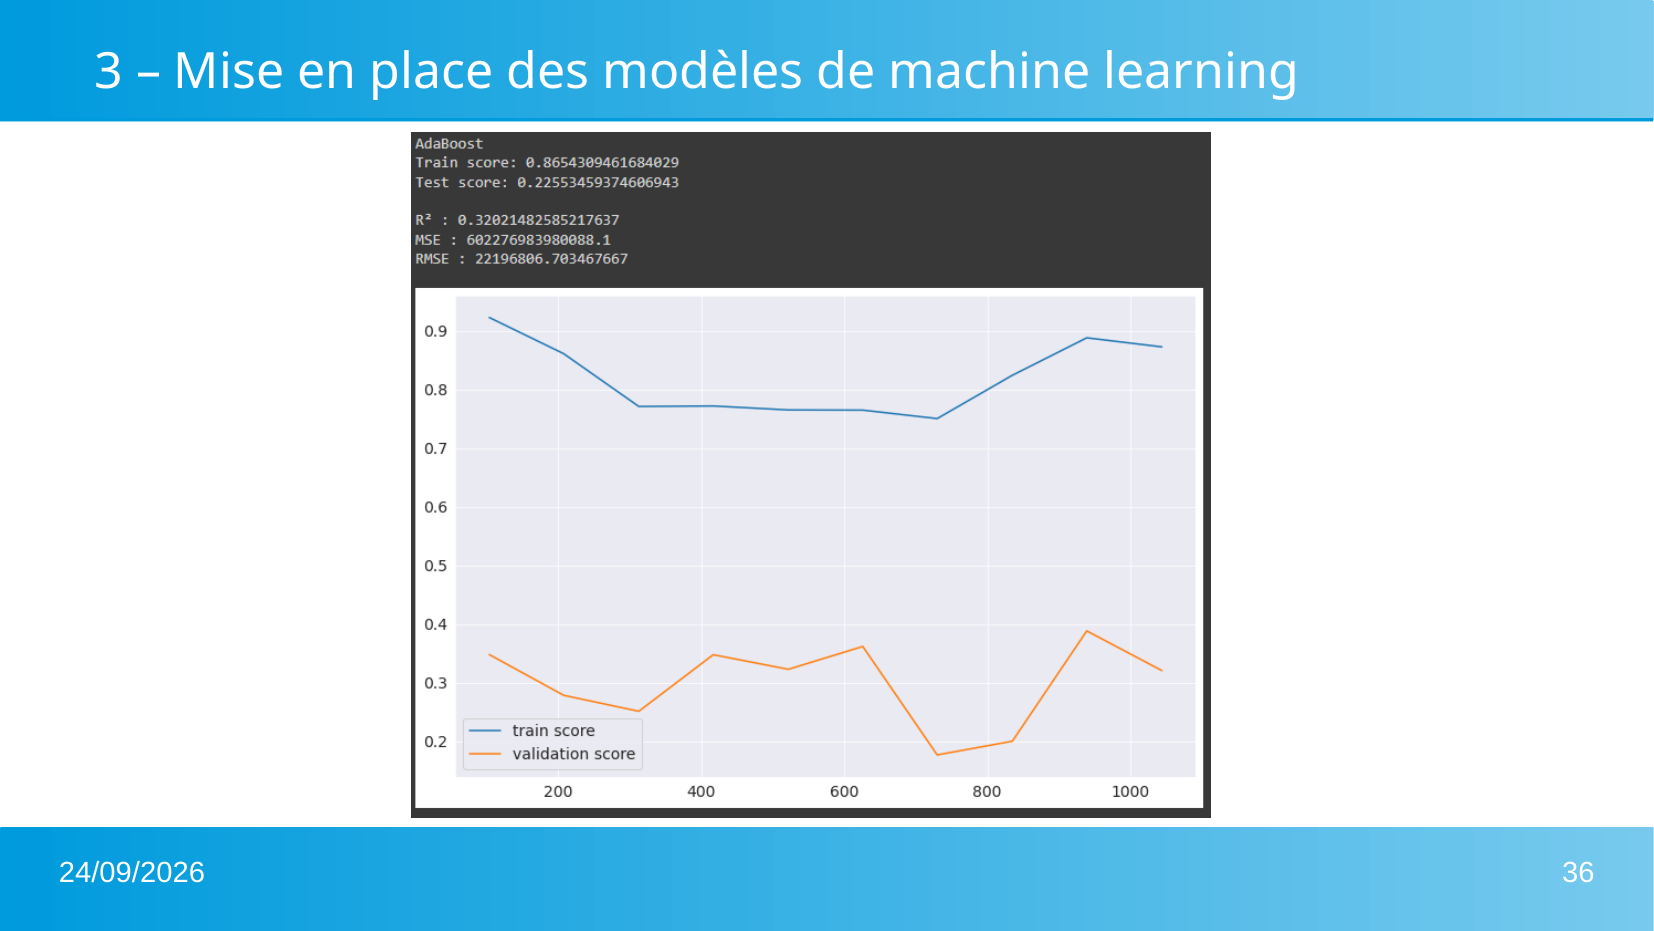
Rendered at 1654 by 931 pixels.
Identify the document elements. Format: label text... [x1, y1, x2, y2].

picture [411, 132, 1211, 818]
title 3 – Mise en place des modèles de machine learning [59, 29, 1595, 108]
